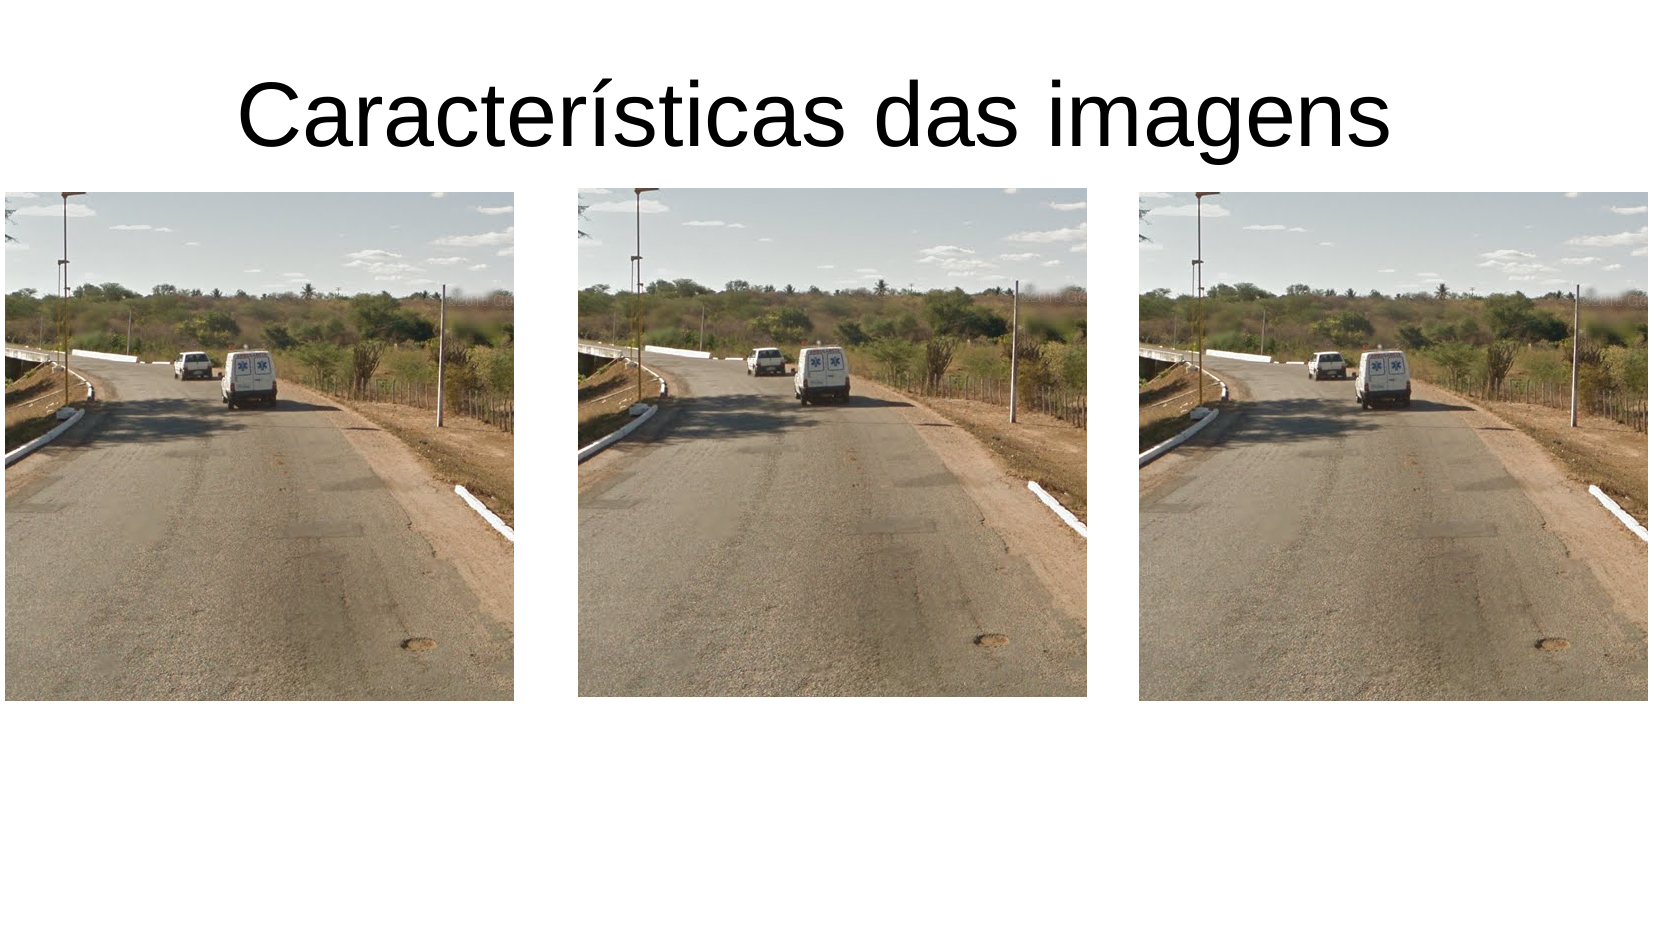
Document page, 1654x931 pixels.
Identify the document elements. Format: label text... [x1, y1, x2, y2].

picture [1139, 192, 1648, 701]
picture [578, 188, 1087, 697]
title Características das imagens [82, 37, 1571, 193]
picture [5, 192, 514, 701]
